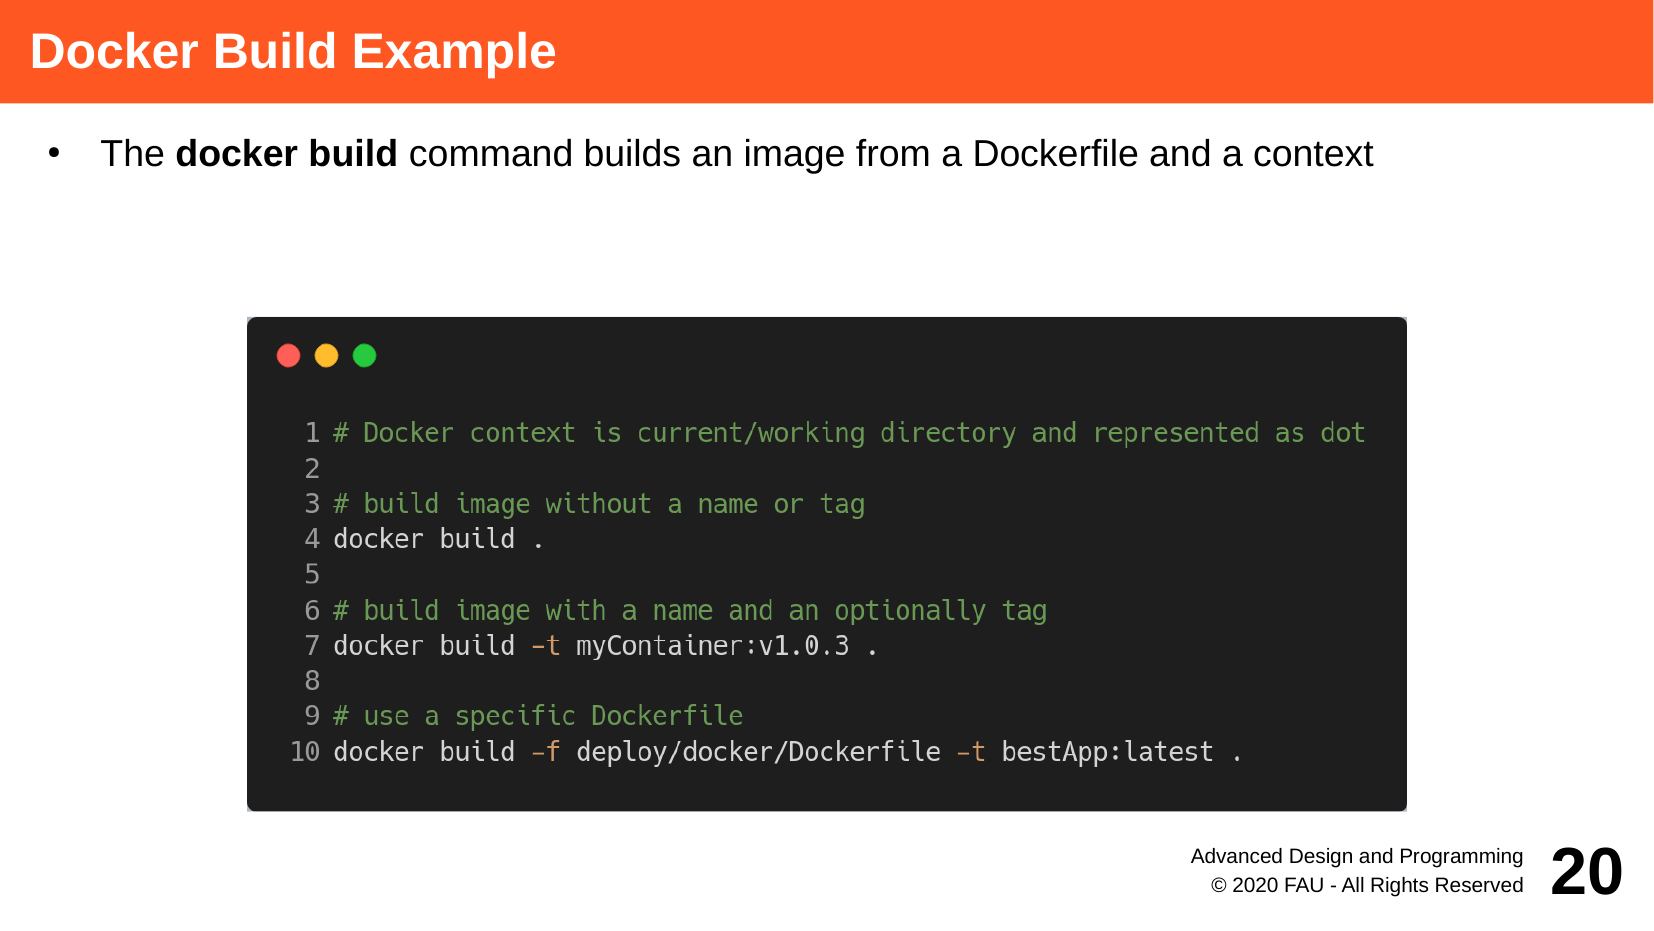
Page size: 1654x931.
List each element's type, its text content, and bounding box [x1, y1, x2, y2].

picture [247, 316, 1407, 813]
list The docker build command builds an image from a Dockerfile and a context [29, 132, 1625, 813]
title Docker Build Example [0, 0, 1654, 104]
